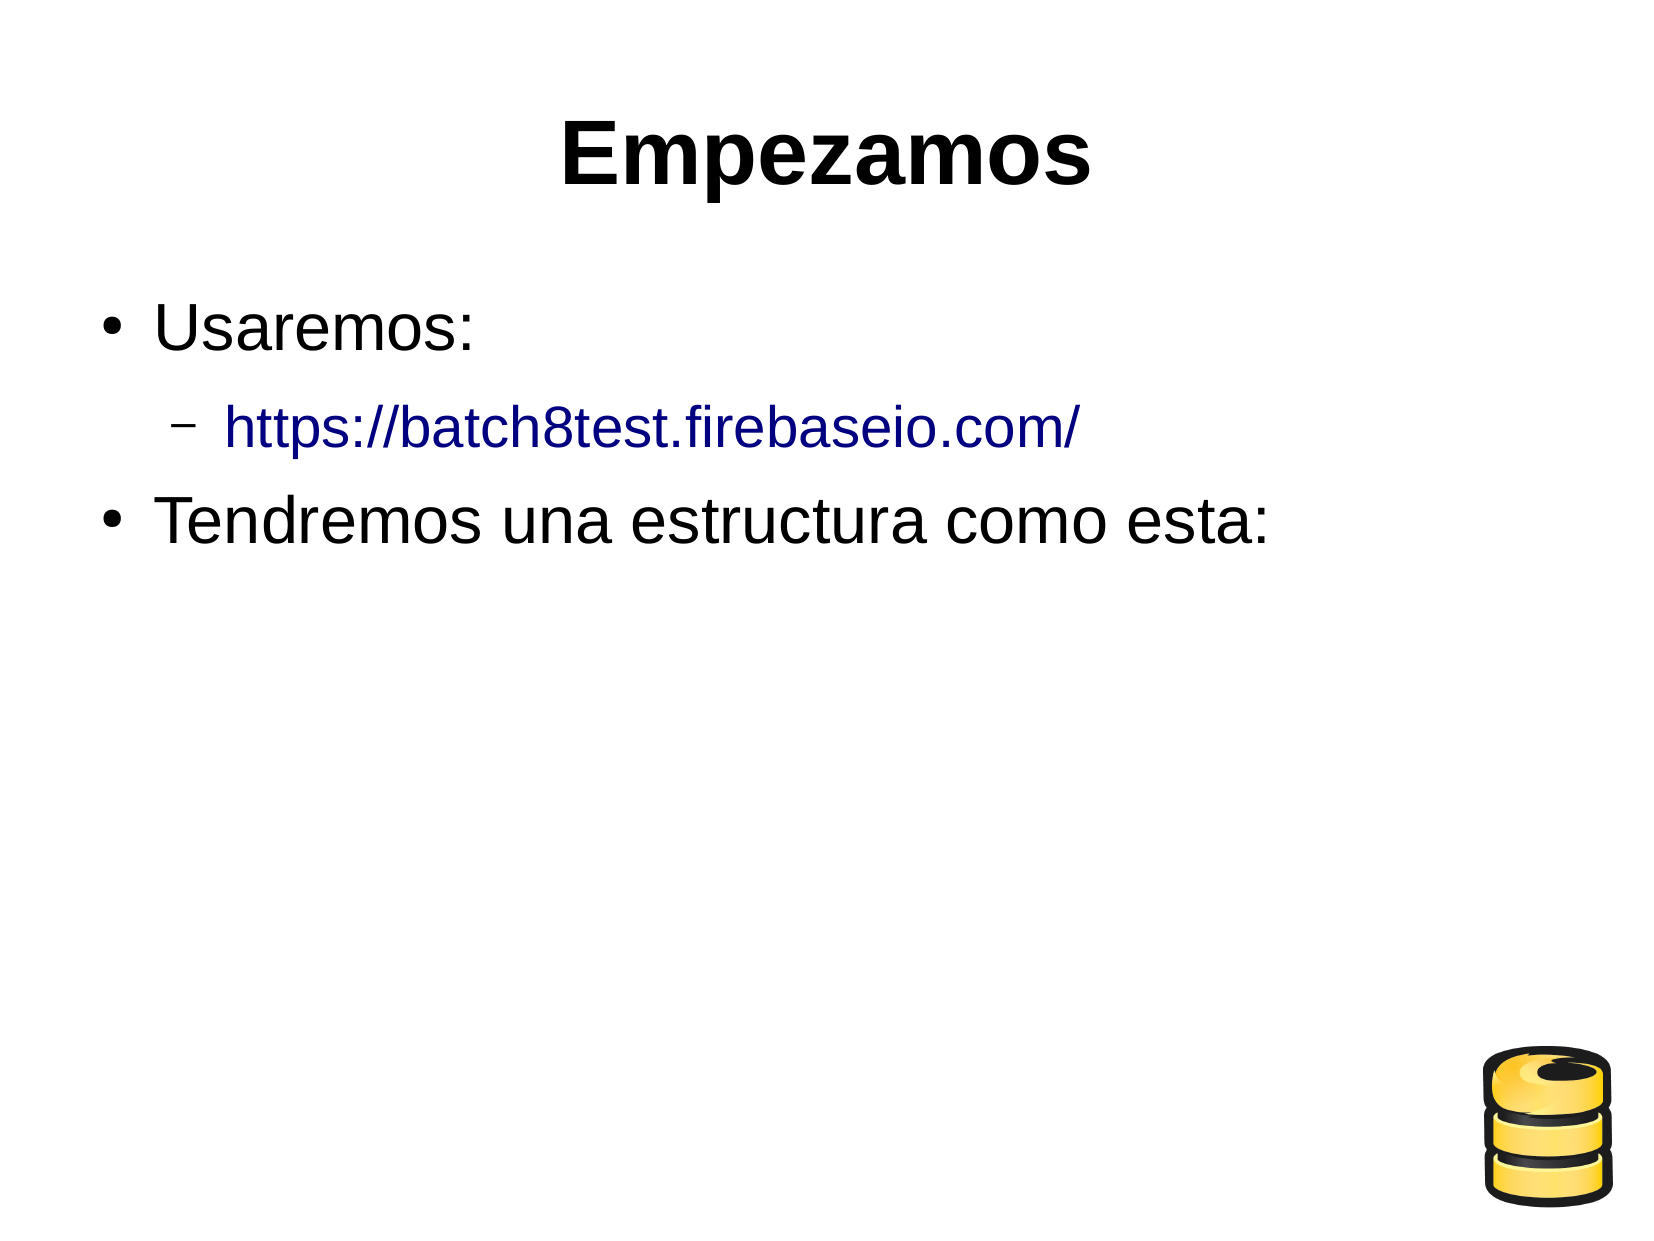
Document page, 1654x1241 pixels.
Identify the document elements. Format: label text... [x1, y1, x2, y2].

title Empezamos [82, 49, 1571, 257]
list Usaremos: https://batch8test.firebaseio.com/ Tendremos una estructura como esta: [82, 290, 1571, 1010]
picture [1458, 1039, 1636, 1217]
